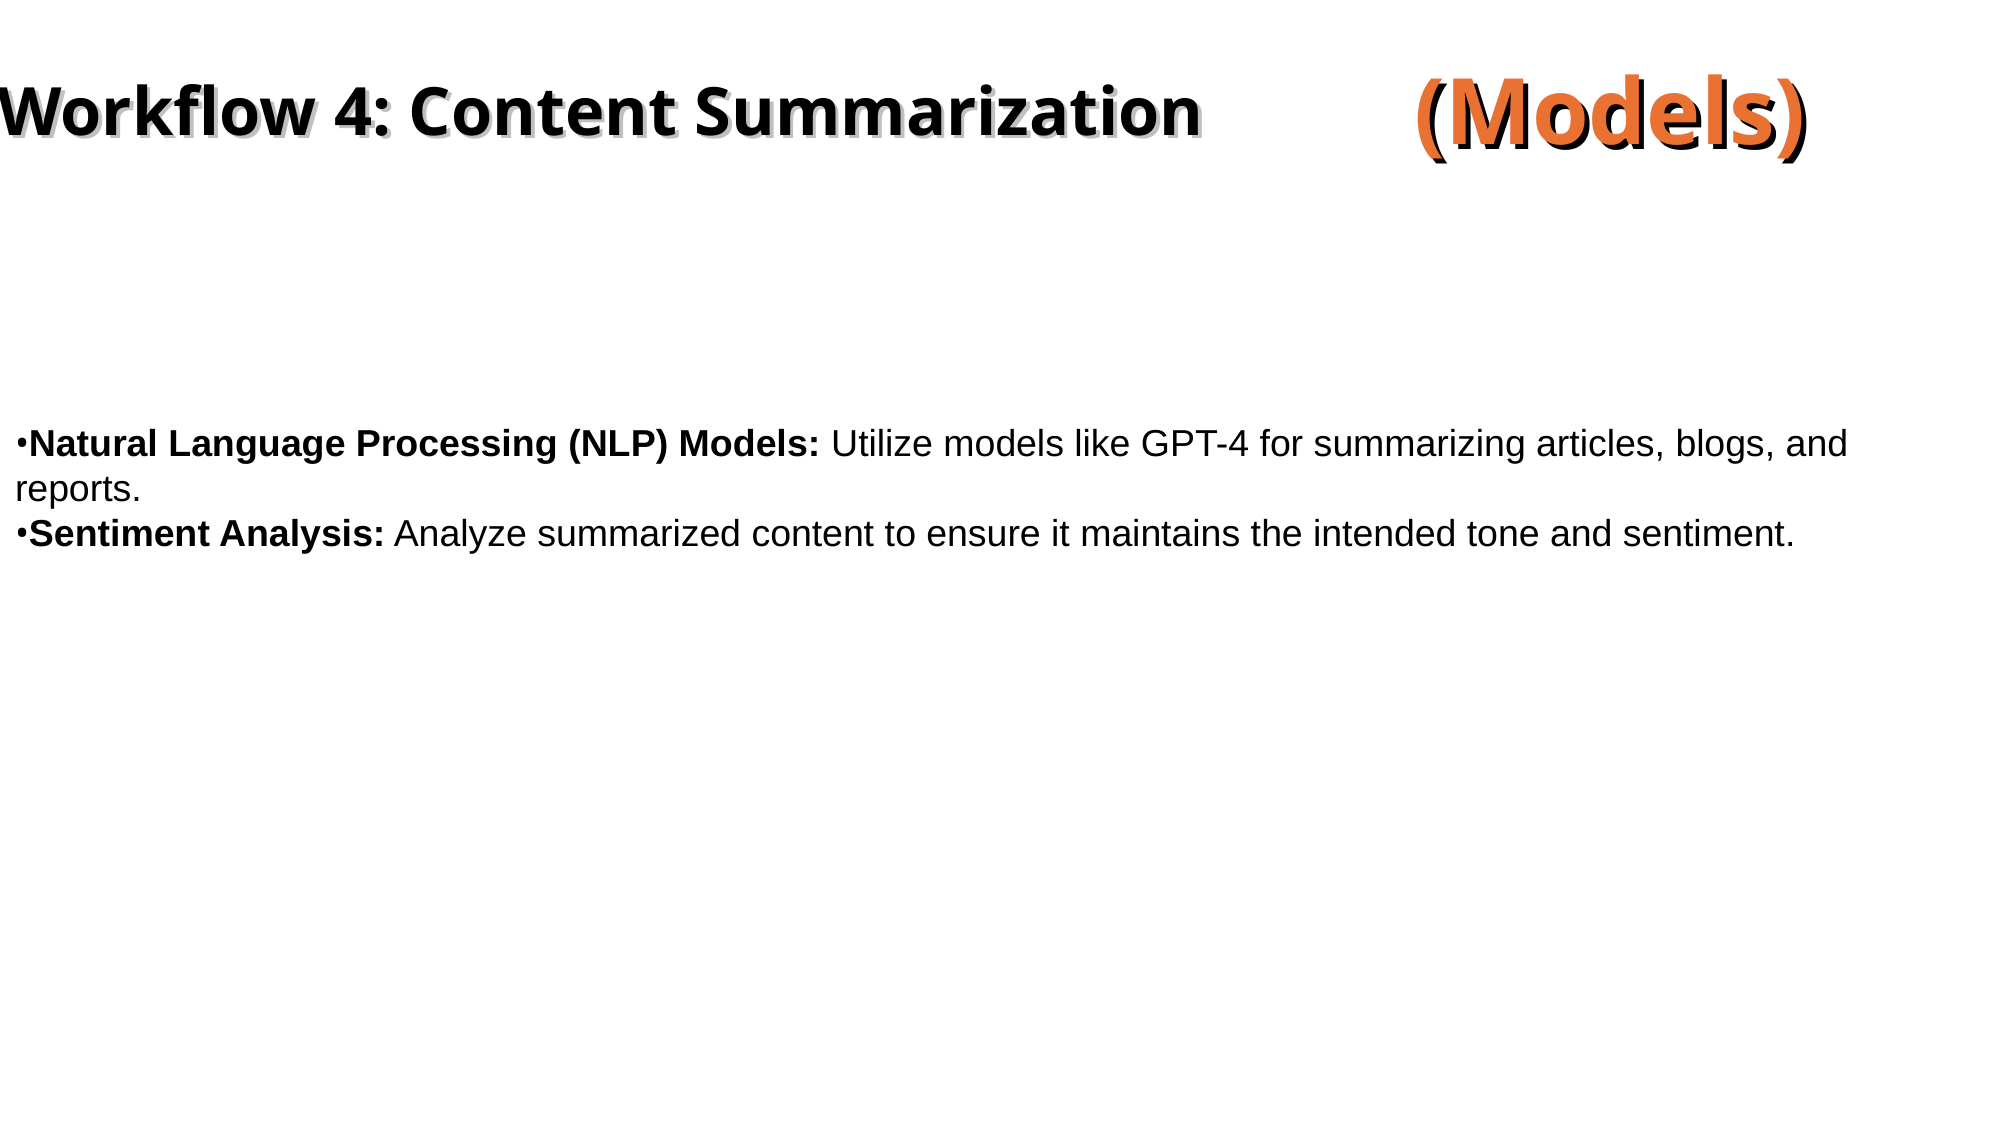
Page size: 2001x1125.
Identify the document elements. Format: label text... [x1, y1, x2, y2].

text_box (Models) [1400, 46, 1821, 171]
text_box Workflow 4: Content Summarization [0, 61, 1219, 156]
text_box Natural Language Processing (NLP) Models: Utilize models like GPT-4 for summarizing articles, blogs, and reports. Sentiment Analysis: Analyze summarized content to ensure it maintains the intended tone and sentiment. [0, 412, 1980, 562]
